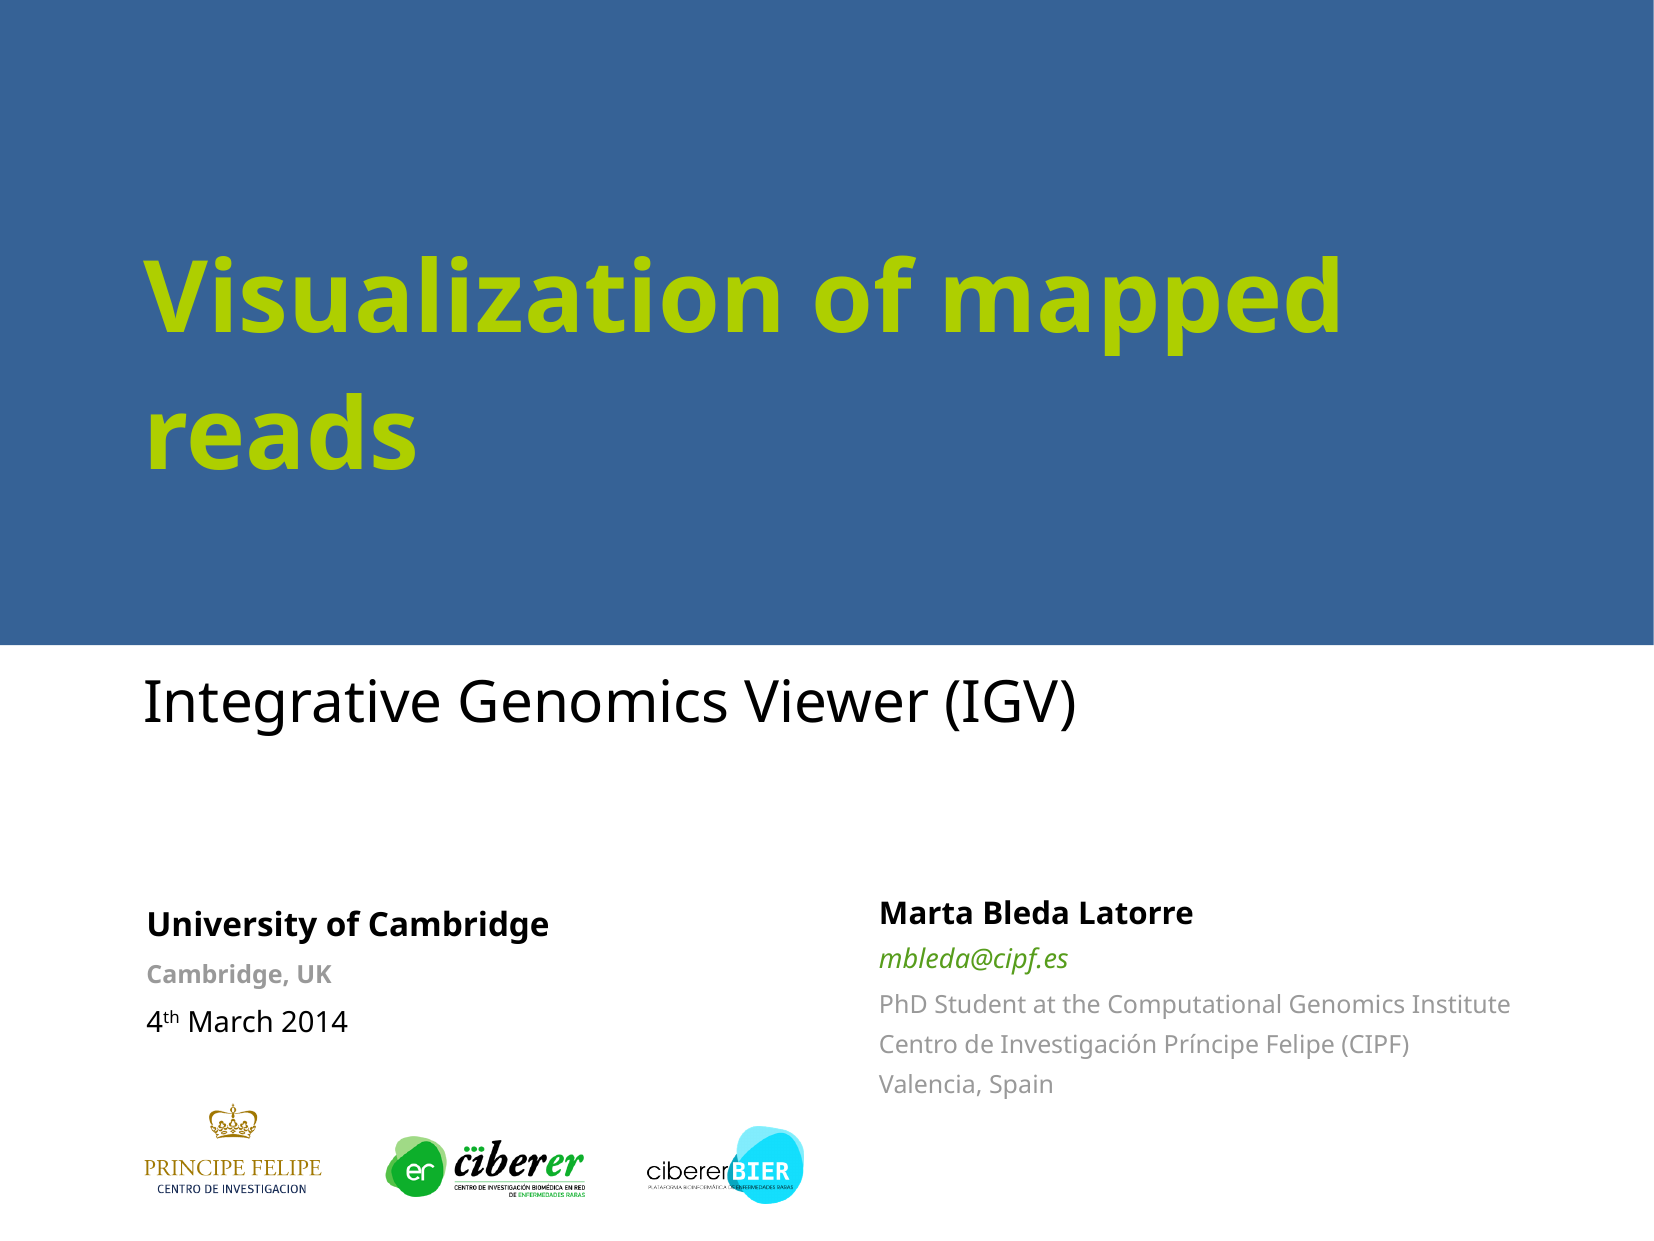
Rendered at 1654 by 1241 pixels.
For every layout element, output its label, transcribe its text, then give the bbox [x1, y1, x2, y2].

text_box University of Cambridge Cambridge, UK 4th March 2014 [131, 893, 737, 1046]
list Integrative Genomics Viewer (IGV) [143, 659, 1599, 1241]
picture [647, 1126, 804, 1204]
picture [385, 1136, 585, 1197]
title Visualization of mapped reads [143, 247, 1480, 478]
picture [143, 1103, 323, 1194]
